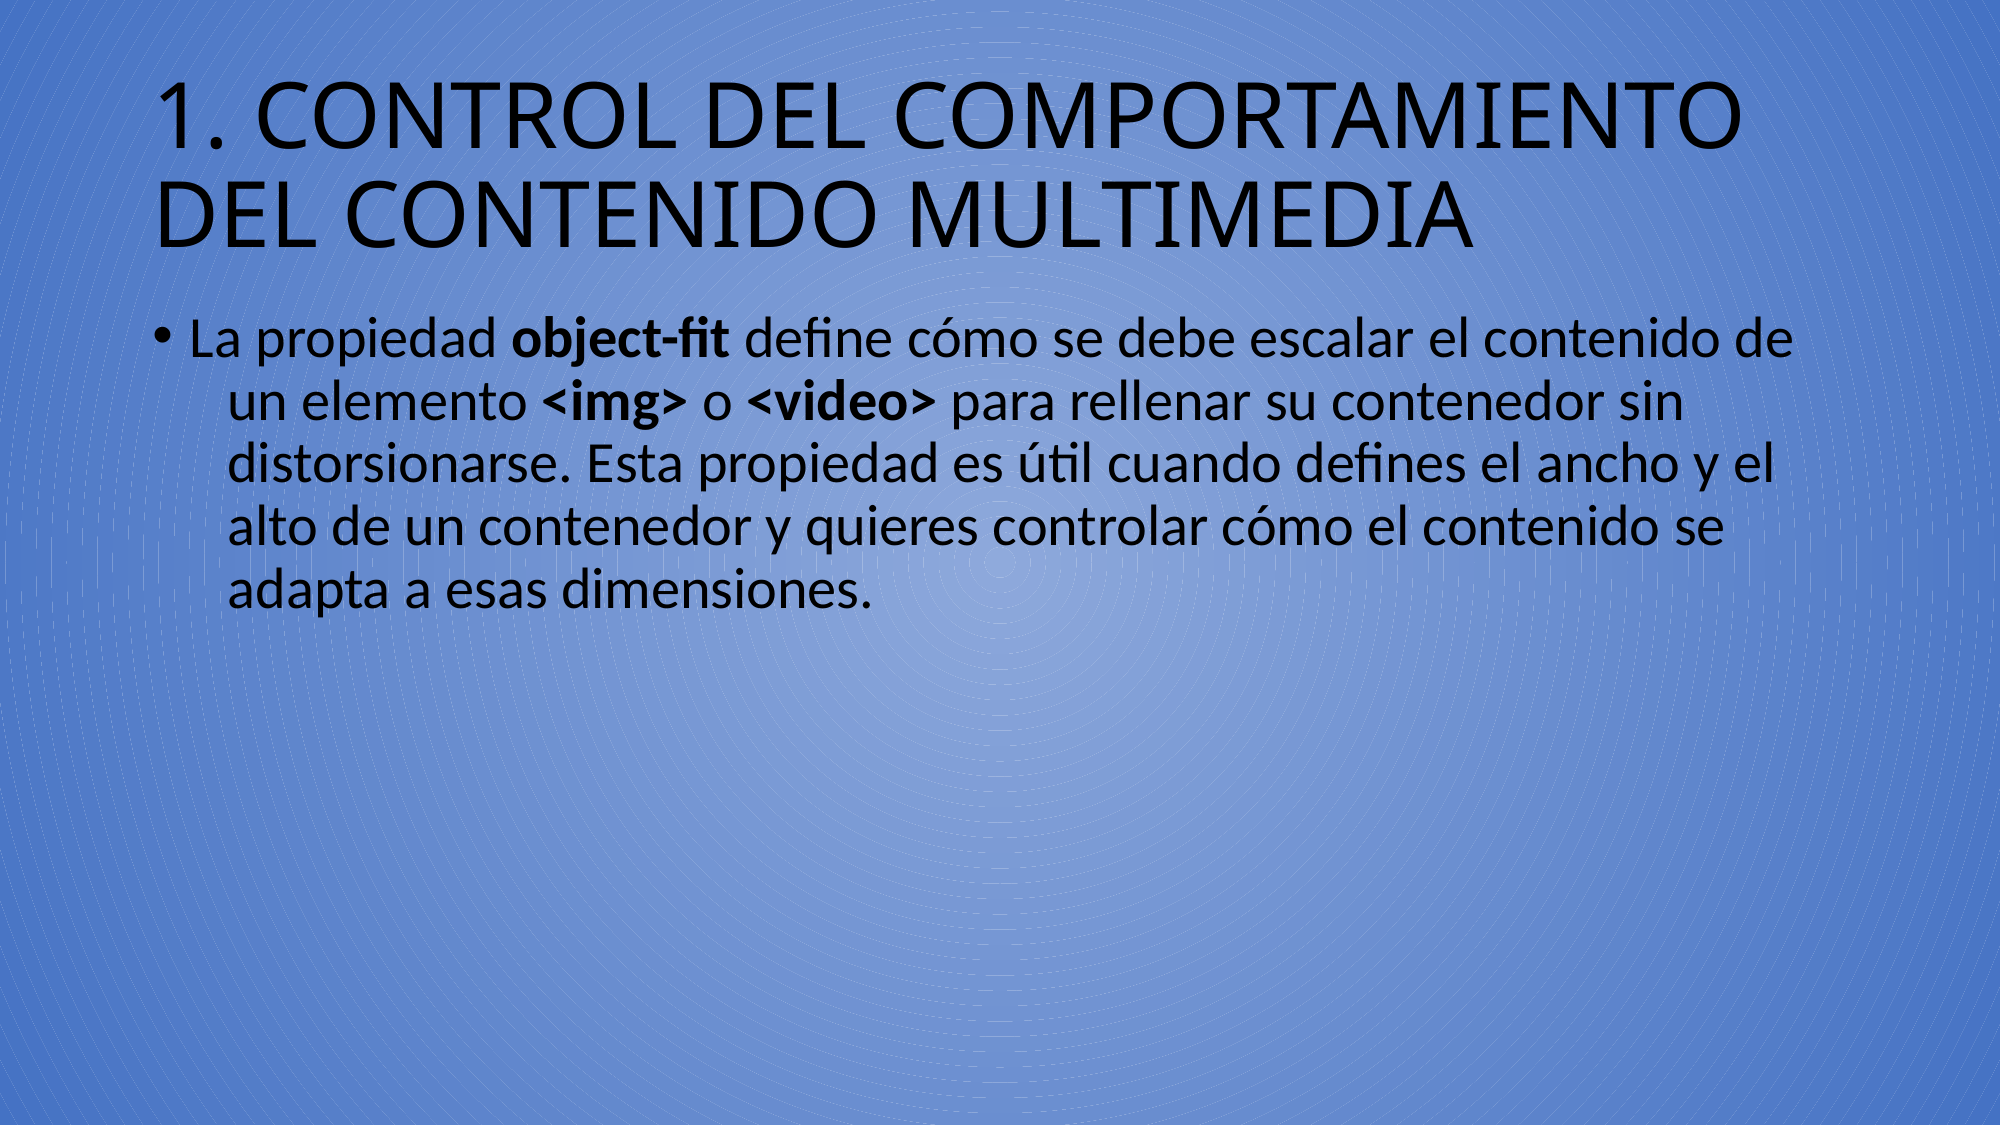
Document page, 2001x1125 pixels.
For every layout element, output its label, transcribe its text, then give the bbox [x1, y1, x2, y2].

title 1. CONTROL DEL COMPORTAMIENTO DEL CONTENIDO MULTIMEDIA [137, 59, 1863, 278]
list La propiedad object-fit define cómo se debe escalar el contenido de un elemento <img> o <video> para rellenar su contenedor sin distorsionarse. Esta propiedad es útil cuando defines el ancho y el alto de un contenedor y quieres controlar cómo el contenido se adapta a esas dimensiones. [137, 299, 1863, 1014]
